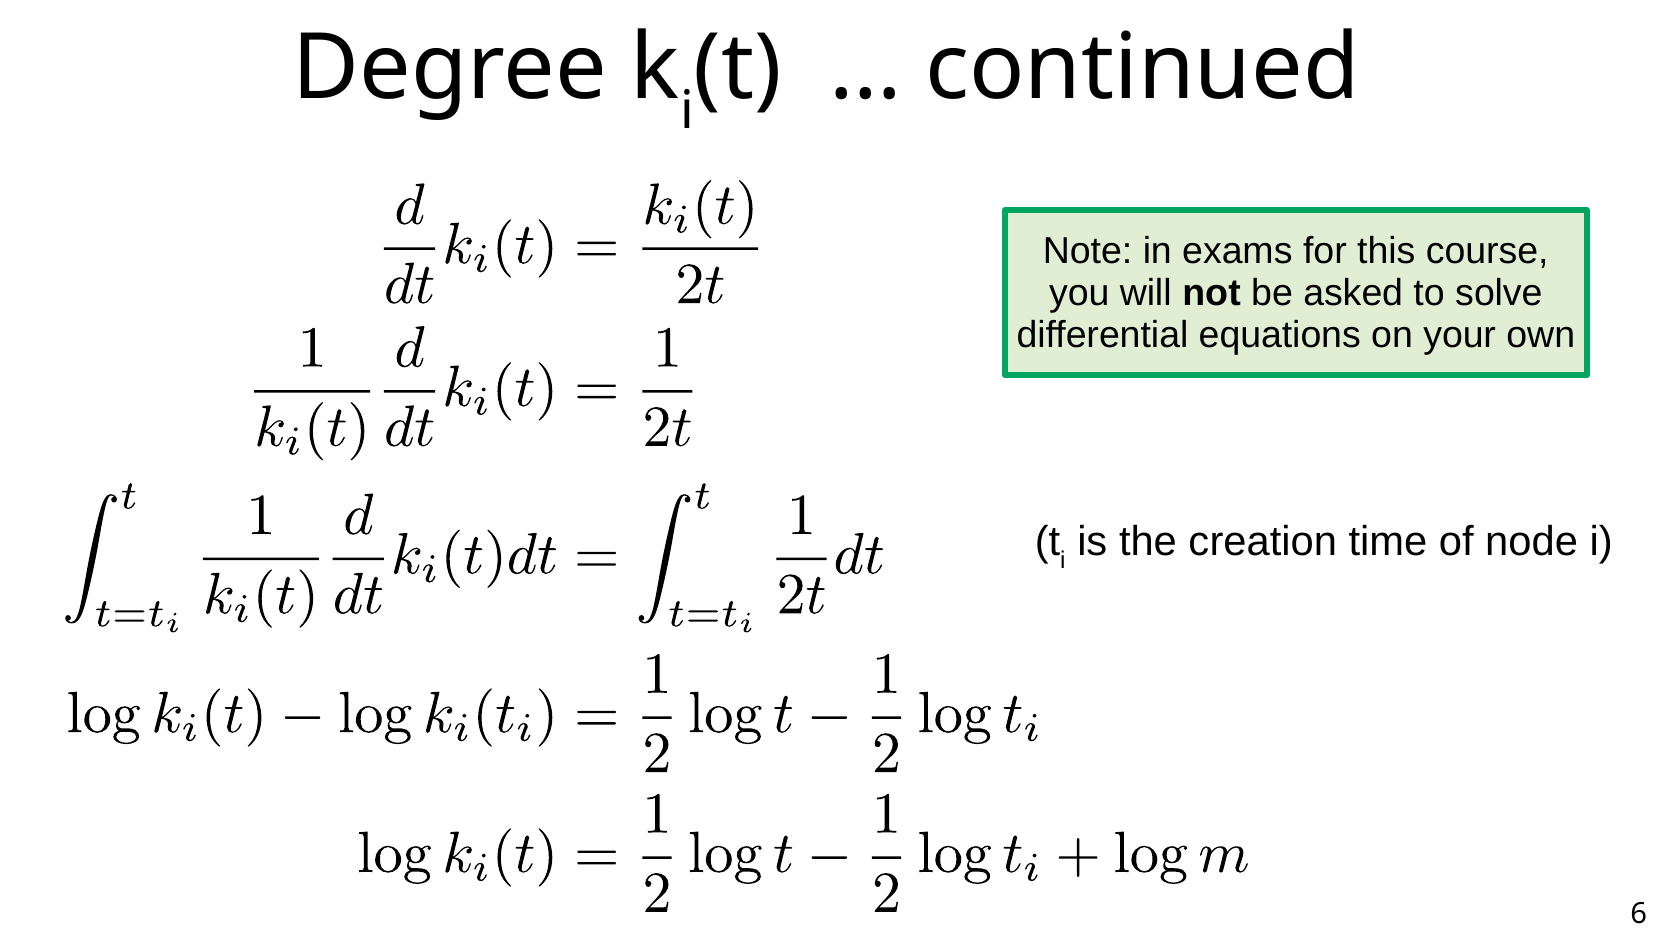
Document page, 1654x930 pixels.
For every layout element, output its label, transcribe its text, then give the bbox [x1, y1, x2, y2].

text_box (ti is the creation time of node i) [1020, 510, 1636, 614]
text_box [61, 180, 1250, 912]
title Degree ki(t) … continued [82, 9, 1571, 136]
text_box Note: in exams for this course, you will not be asked to solve differential equations on your own [1005, 209, 1587, 376]
